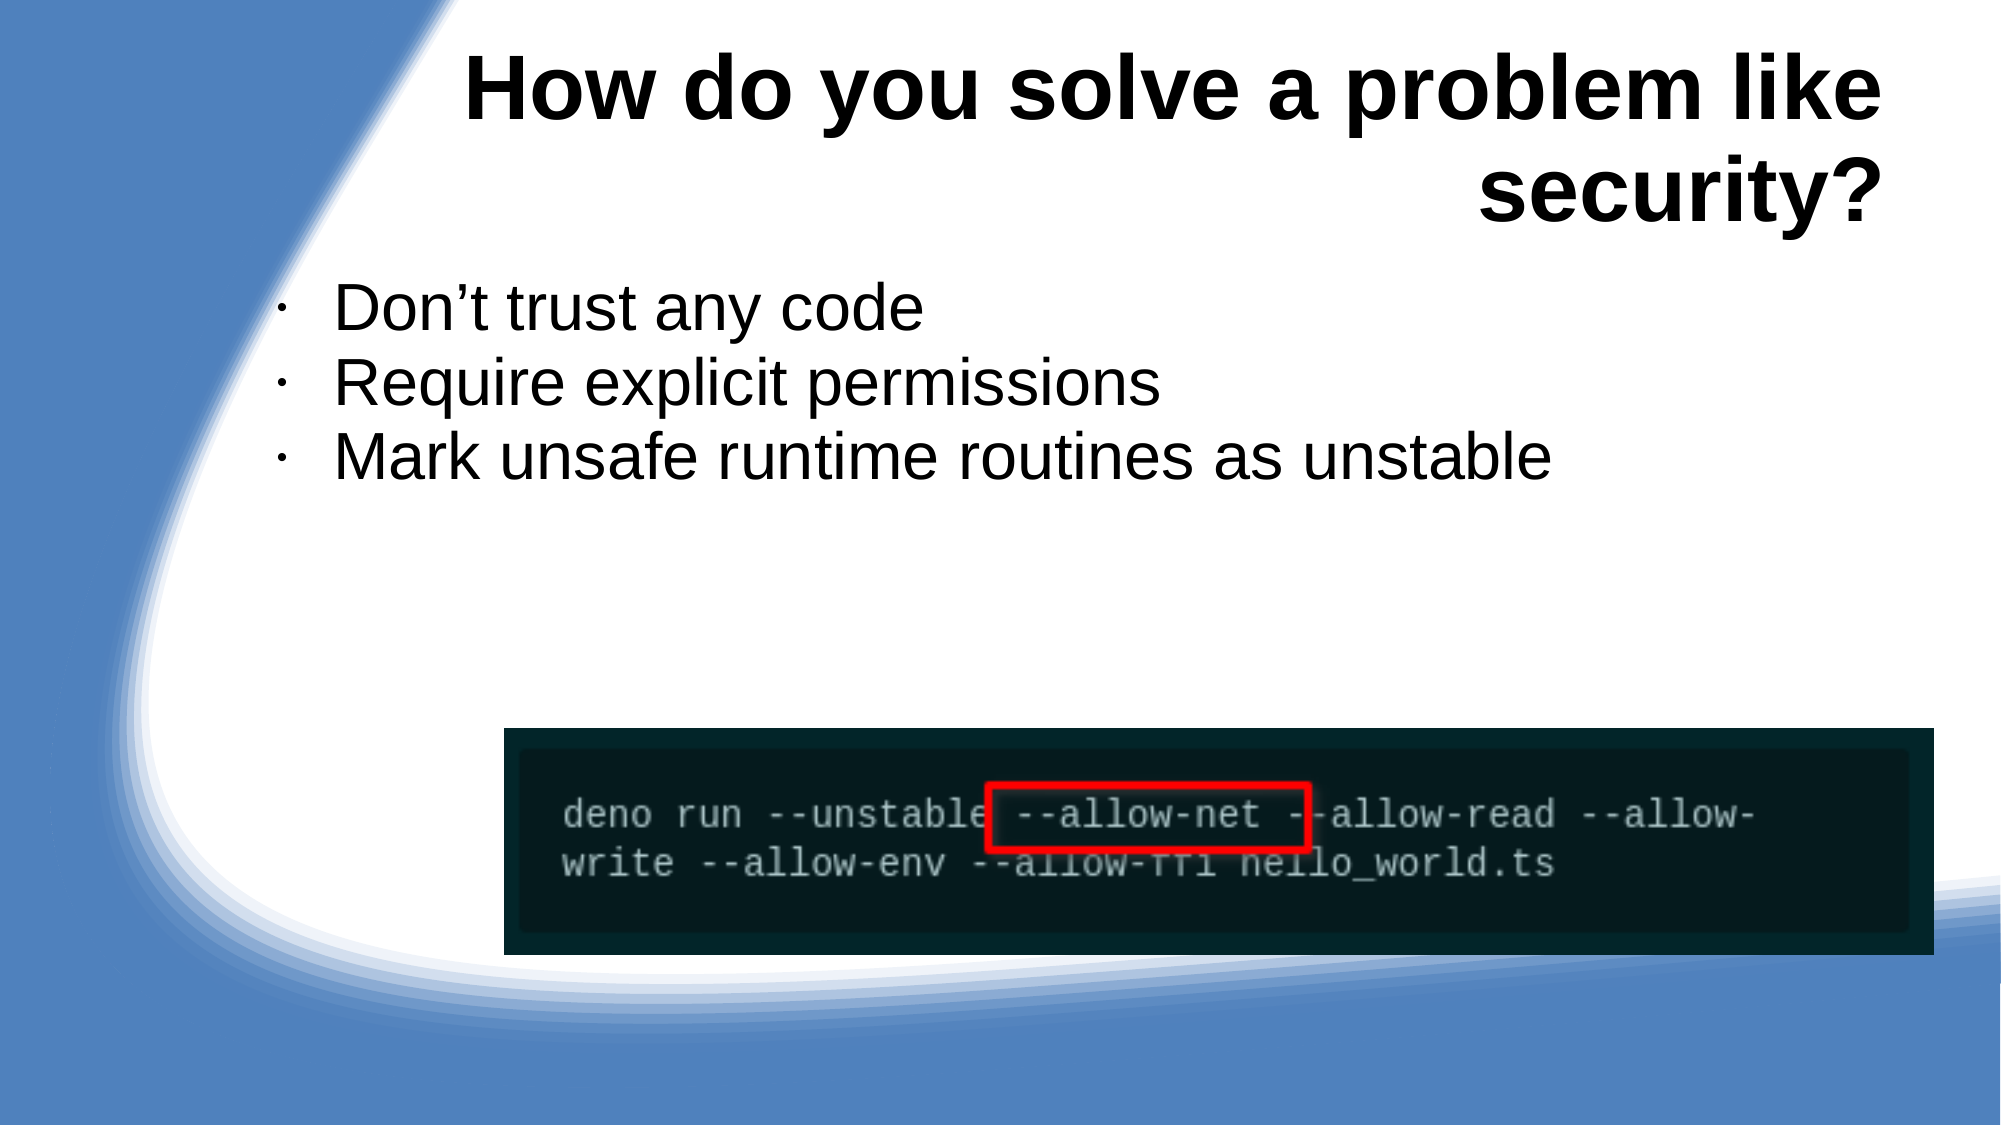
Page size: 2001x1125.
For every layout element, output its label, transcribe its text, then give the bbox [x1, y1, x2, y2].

title How do you solve a problem like security? [259, 45, 1901, 233]
picture [504, 728, 1934, 955]
list Don’t trust any code Require explicit permissions Mark unsafe runtime routines as unstable [259, 262, 1901, 1005]
